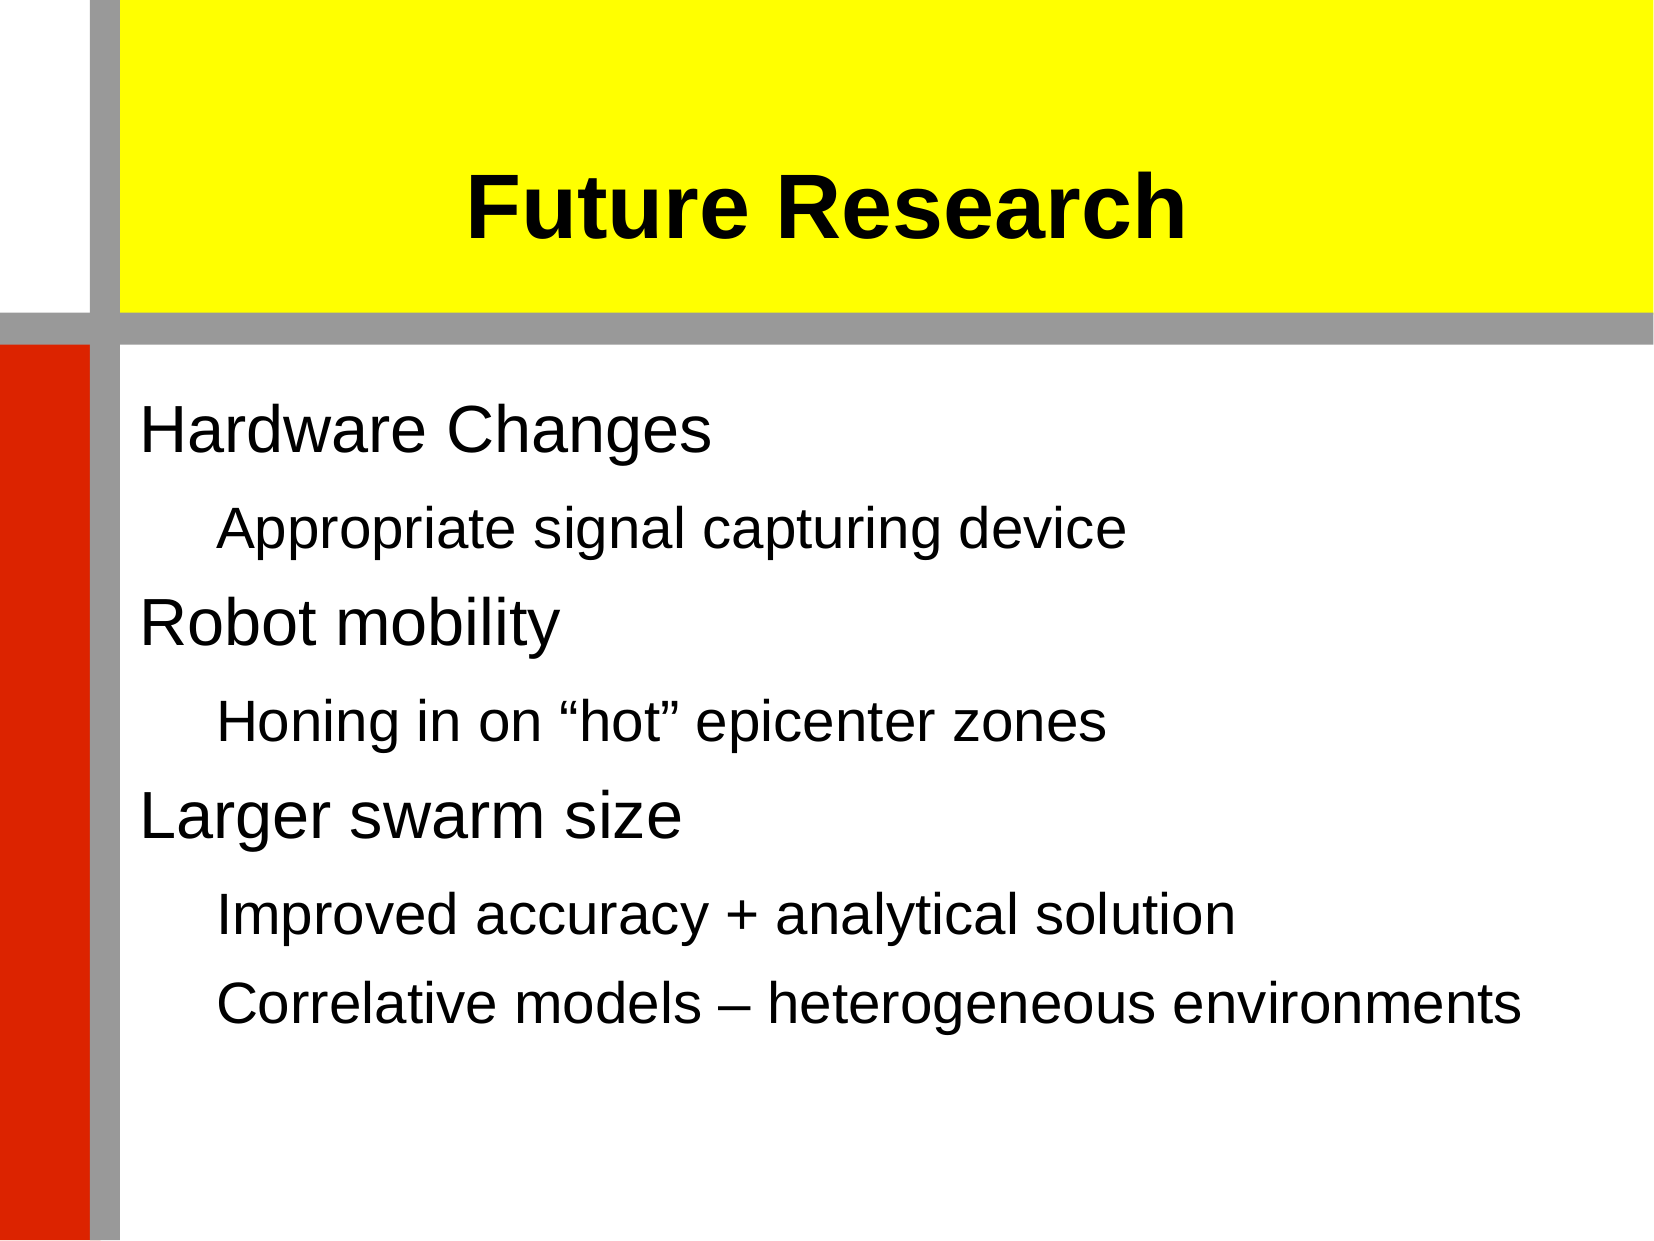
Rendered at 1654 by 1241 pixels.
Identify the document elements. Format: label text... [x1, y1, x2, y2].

list Hardware Changes Appropriate signal capturing device Robot mobility Honing in on “hot” epicenter zones Larger swarm size Improved accuracy + analytical solution Correlative models – heterogeneous environments [121, 391, 1534, 1112]
title Future Research [121, 110, 1534, 303]
